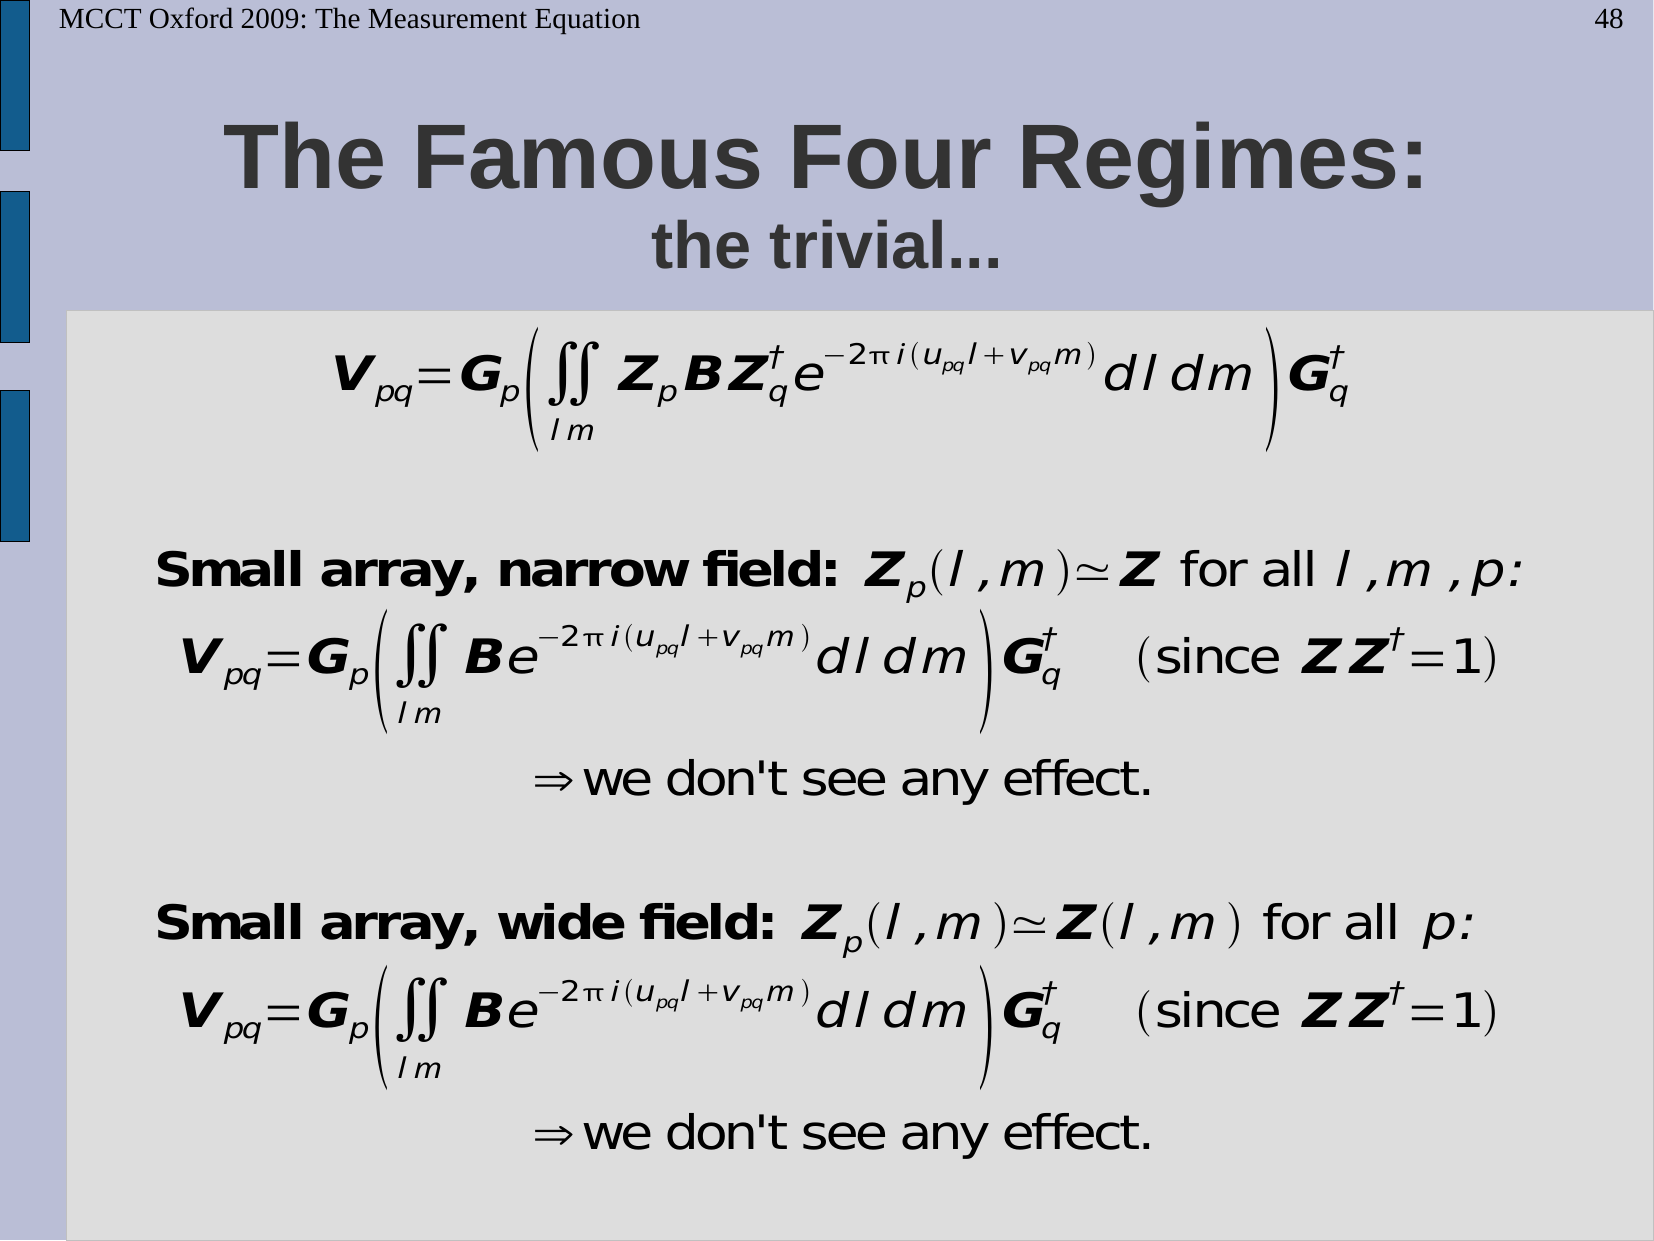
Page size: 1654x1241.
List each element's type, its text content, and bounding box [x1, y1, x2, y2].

title The Famous Four Regimes: the trivial... [121, 91, 1534, 299]
chart [147, 324, 1531, 1165]
